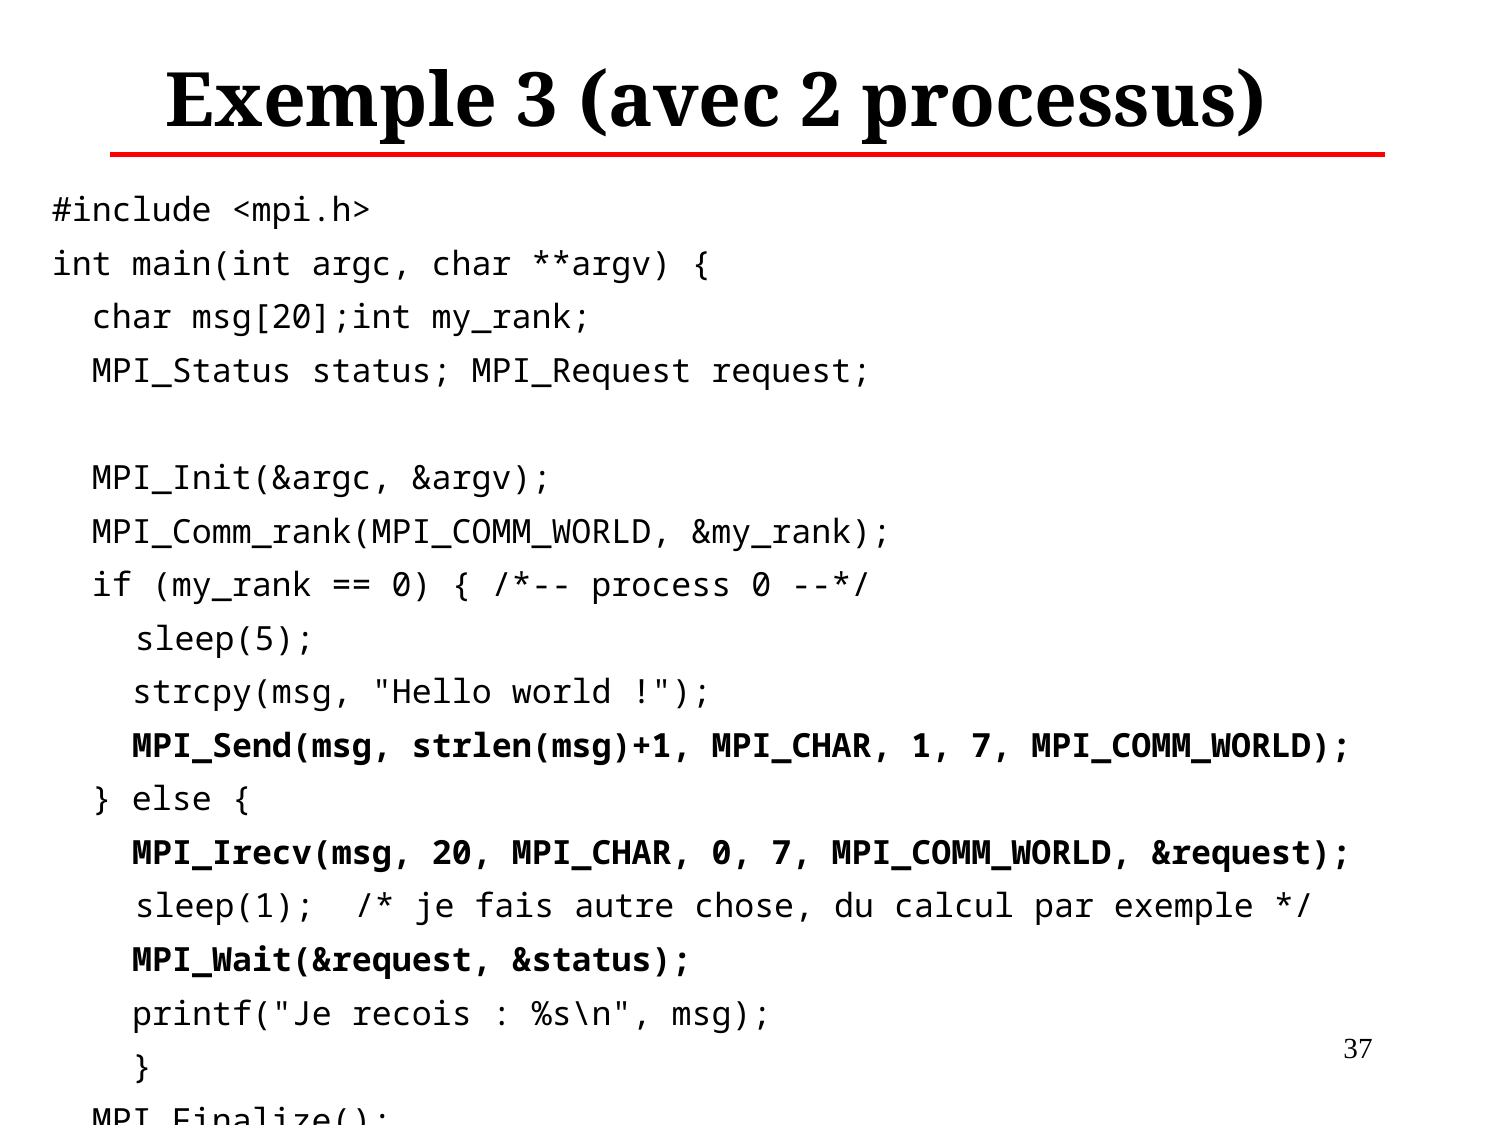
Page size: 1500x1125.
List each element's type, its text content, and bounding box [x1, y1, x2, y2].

text_box Exemple 3 (avec 2 processus) [151, 38, 1284, 152]
list #include <mpi.h> int main(int argc, char **argv) { char msg[20];int my_rank; MPI_Status status; MPI_Request request; MPI_Init(&argc, &argv); MPI_Comm_rank(MPI_COMM_WORLD, &my_rank); if (my_rank == 0) { /*-- process 0 --*/ sleep(5); strcpy(msg, "Hello world !"); MPI_Send(msg, strlen(msg)+1, MPI_CHAR, 1, 7, MPI_COMM_WORLD); } else { MPI_Irecv(msg, 20, MPI_CHAR, 0, 7, MPI_COMM_WORLD, &request); sleep(1); /* je fais autre chose, du calcul par exemple */ MPI_Wait(&request, &status); printf("Je recois : %s\n", msg); } MPI_Finalize(); } [37, 178, 1452, 1102]
